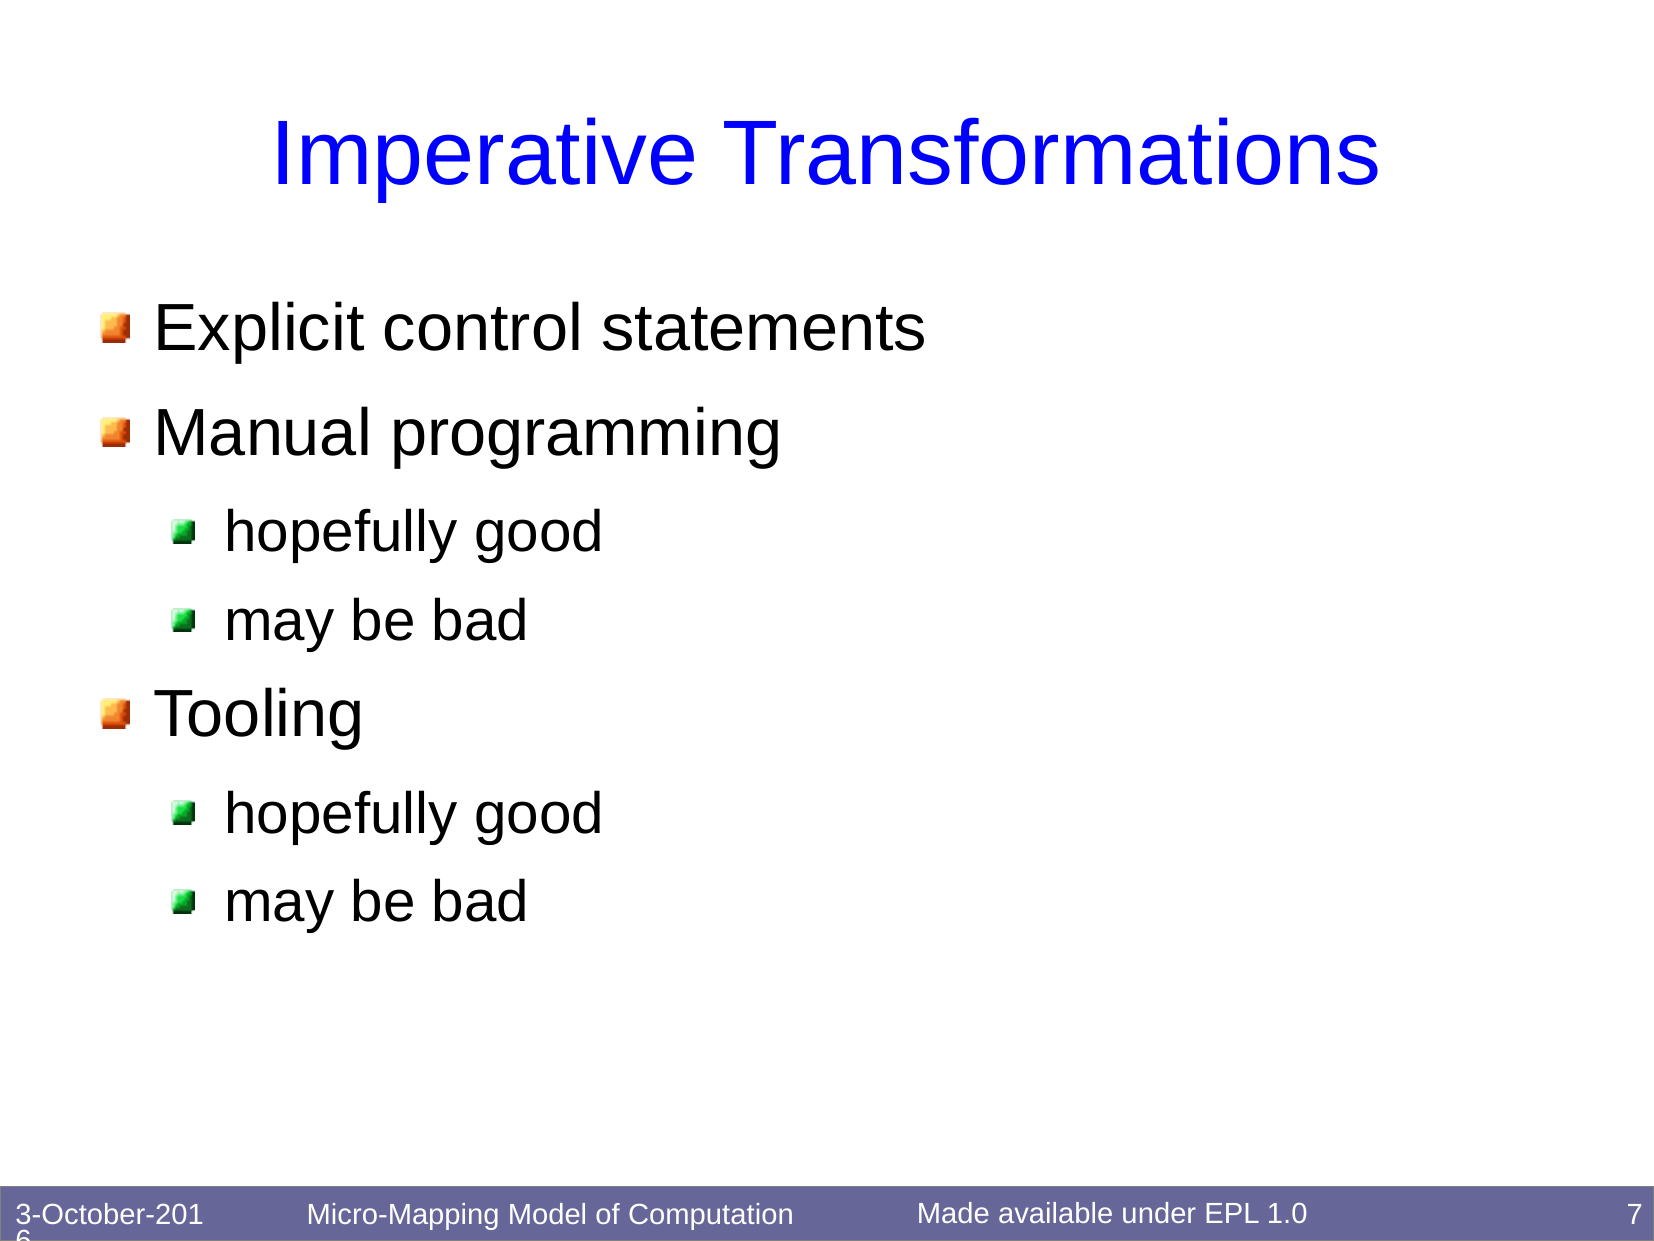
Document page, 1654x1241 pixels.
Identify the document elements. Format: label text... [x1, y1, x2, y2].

title Imperative Transformations [82, 49, 1571, 257]
list Explicit control statements Manual programming hopefully good may be bad Tooling hopefully good may be bad [82, 290, 1571, 1109]
